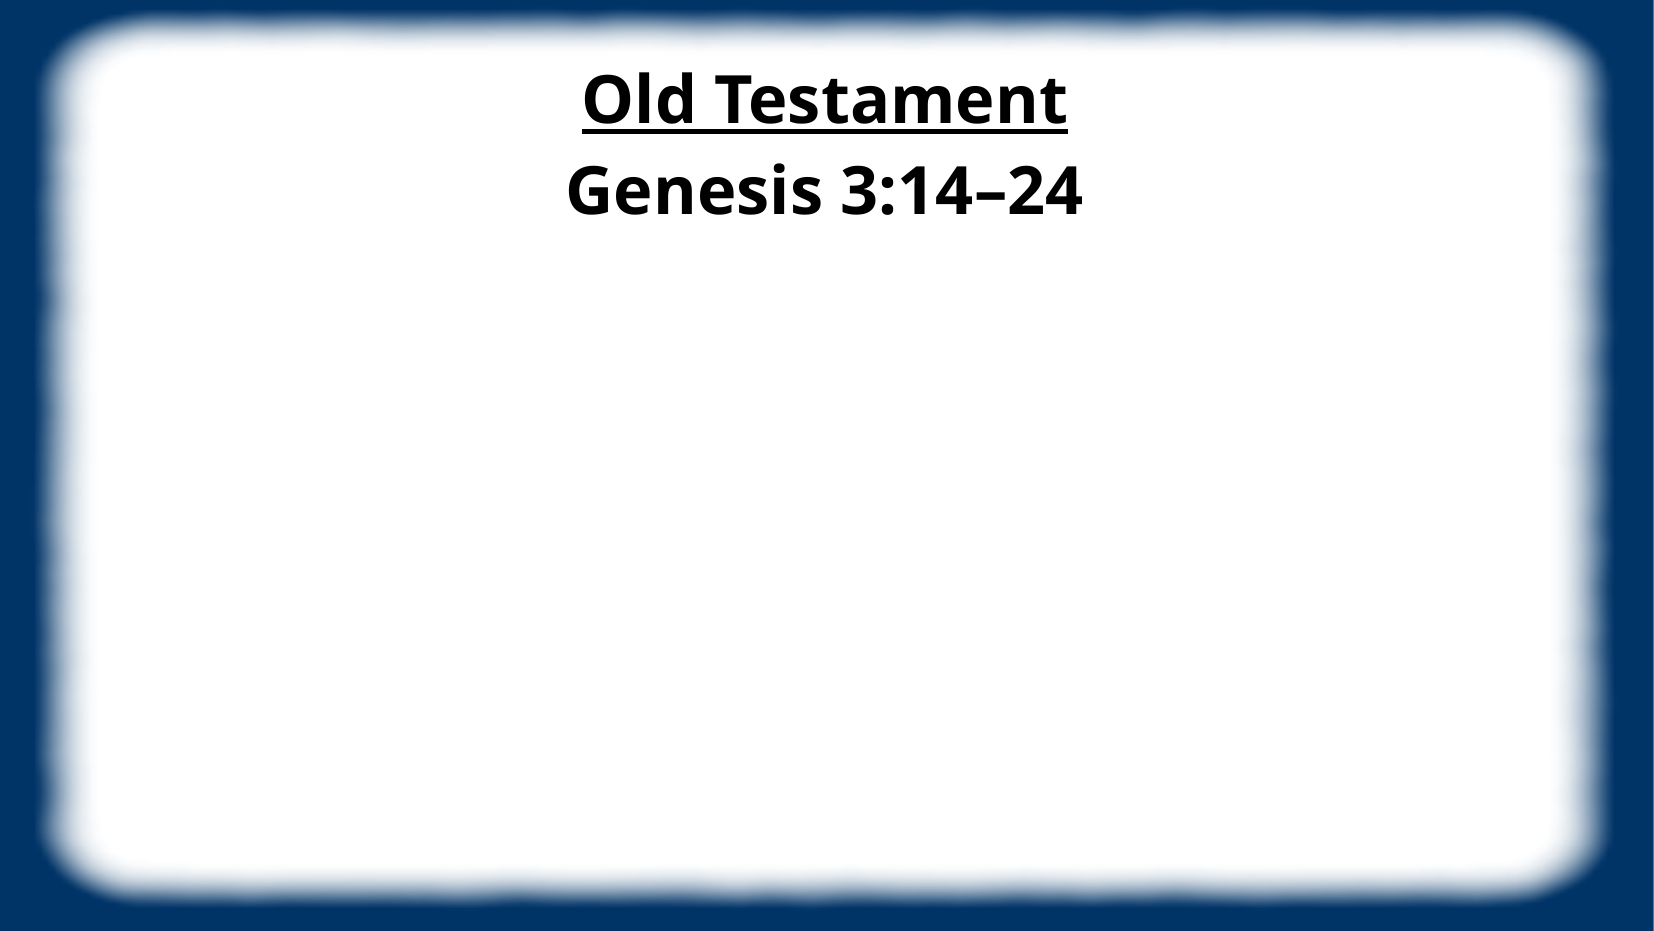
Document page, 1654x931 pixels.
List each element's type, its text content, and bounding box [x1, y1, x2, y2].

text_box Old Testament Genesis 3:14–24 [105, 45, 1546, 238]
picture [0, 0, 1654, 931]
